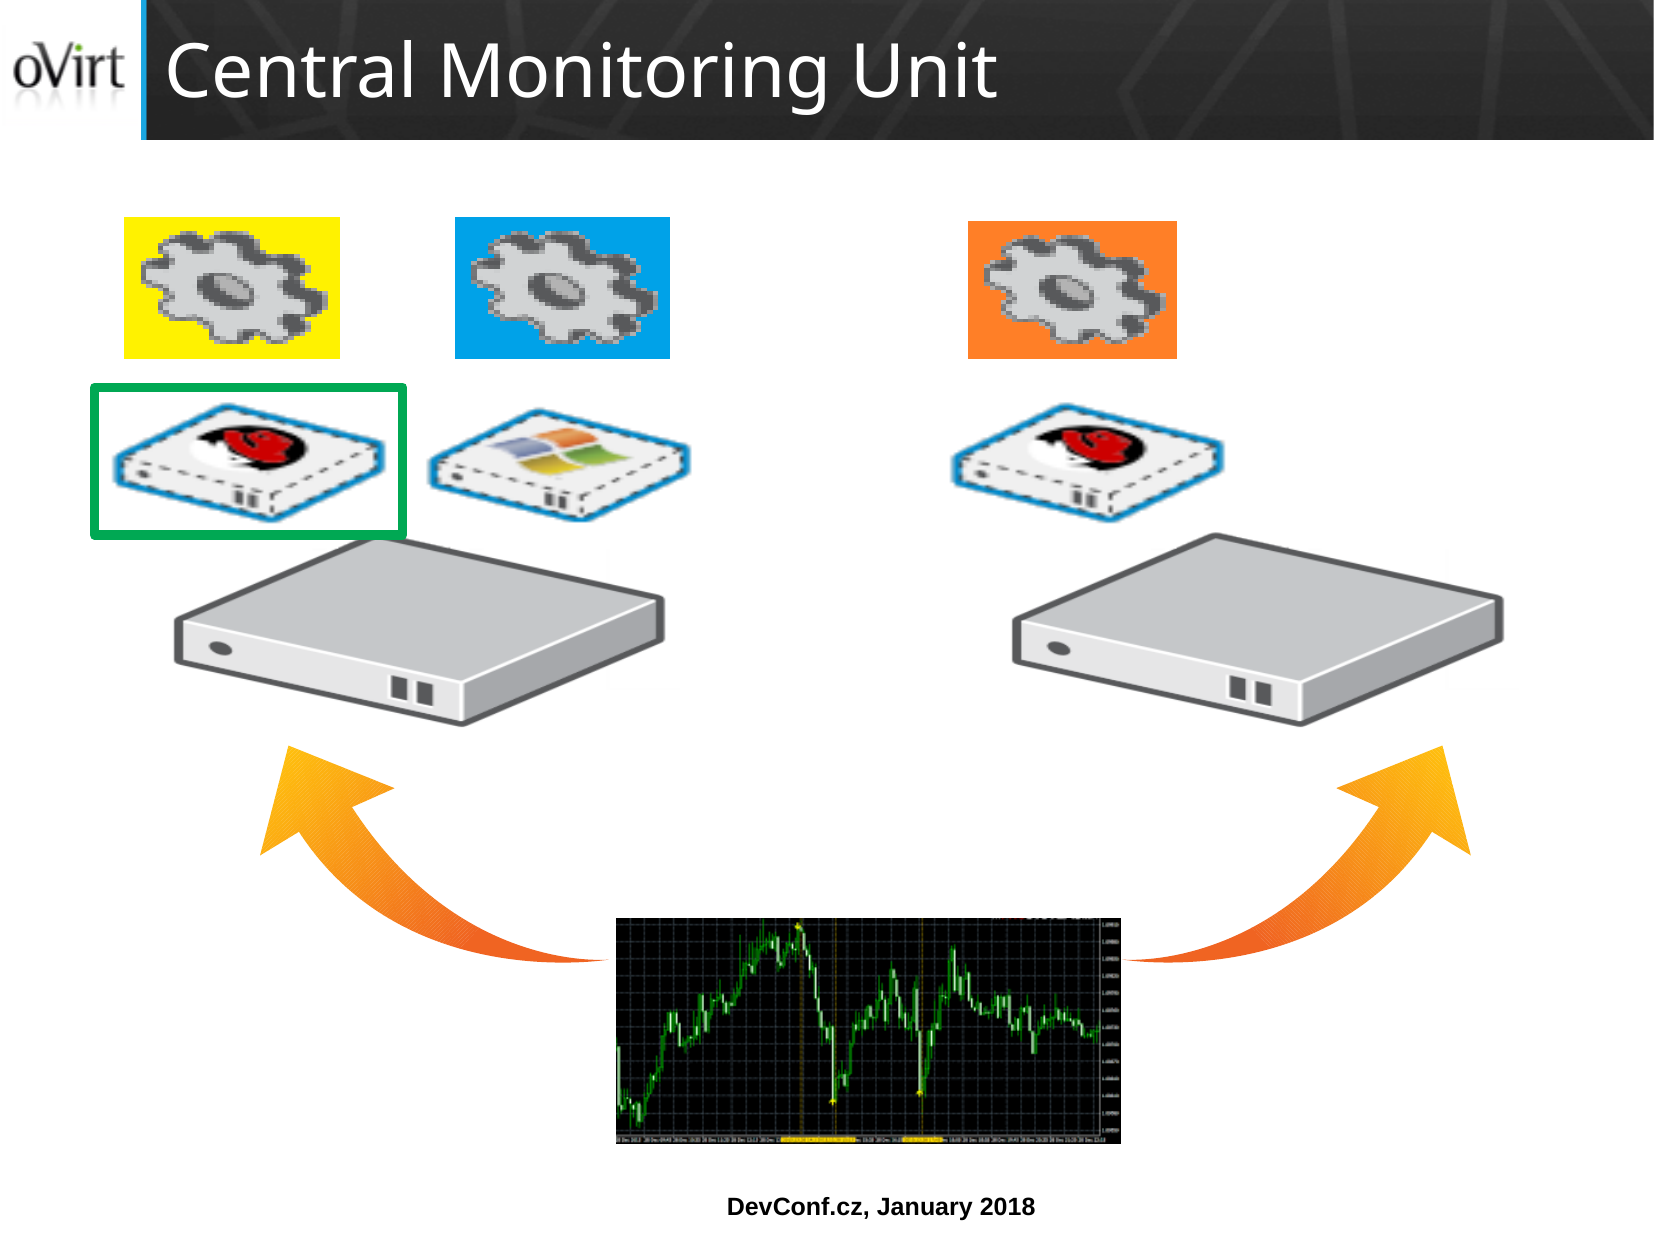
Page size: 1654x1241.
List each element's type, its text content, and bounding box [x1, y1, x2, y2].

picture [0, 0, 1654, 140]
picture [124, 217, 340, 359]
picture [124, 380, 725, 740]
picture [937, 391, 1564, 740]
title Central Monitoring Unit [164, 11, 1653, 126]
picture [256, 742, 612, 969]
picture [99, 391, 398, 531]
picture [968, 221, 1177, 359]
picture [616, 742, 1475, 1144]
picture [472, 232, 657, 343]
